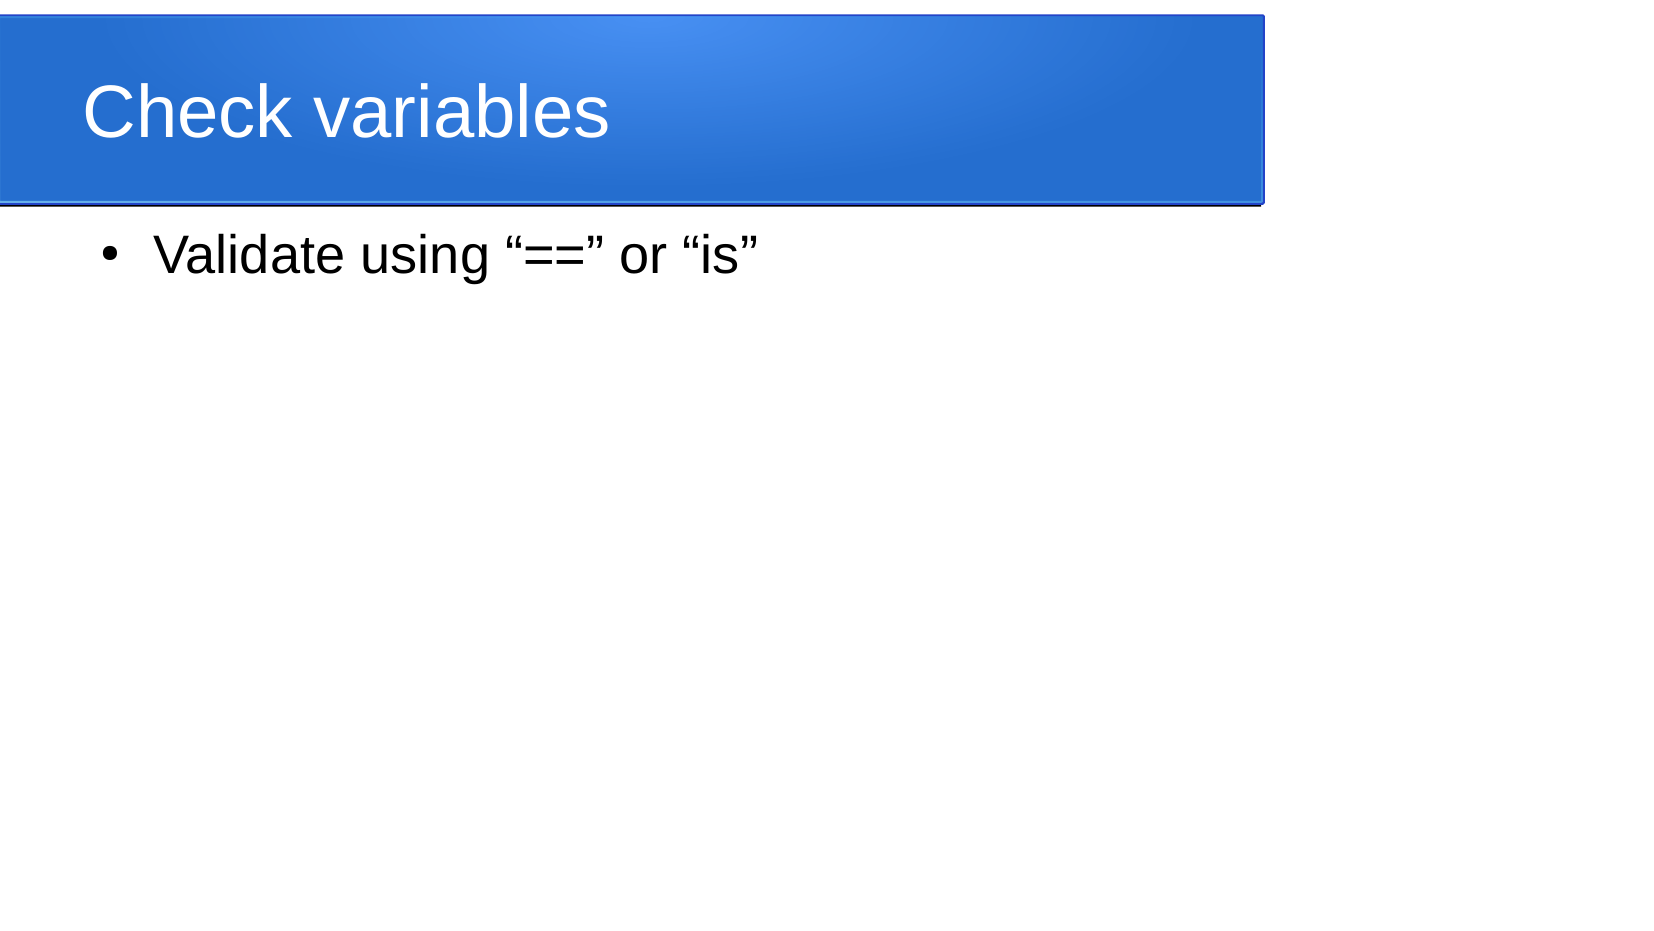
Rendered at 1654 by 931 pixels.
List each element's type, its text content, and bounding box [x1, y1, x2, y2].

list Validate using “==” or “is” [82, 224, 1571, 764]
title Check variables [82, 35, 1235, 189]
